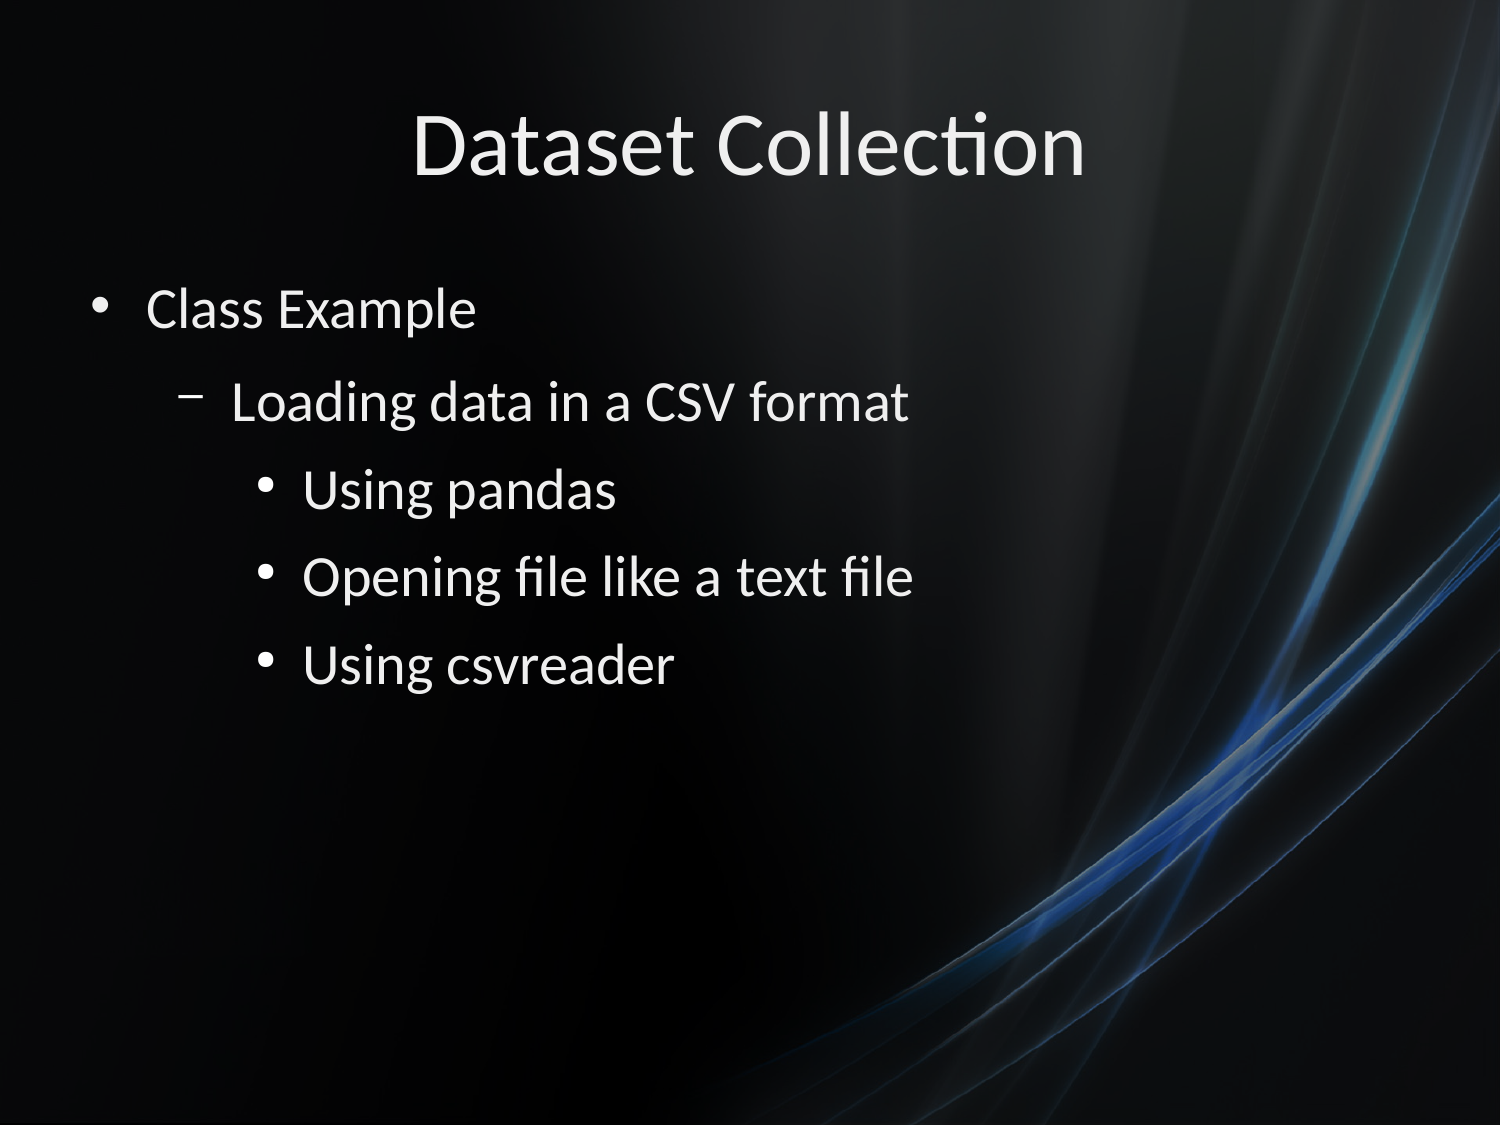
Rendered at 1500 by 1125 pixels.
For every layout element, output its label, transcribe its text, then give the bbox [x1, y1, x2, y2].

list Class Example Loading data in a CSV format Using pandas Opening file like a text file Using csvreader [75, 262, 1425, 1005]
title Dataset Collection [75, 45, 1425, 233]
picture [0, 0, 1500, 1125]
